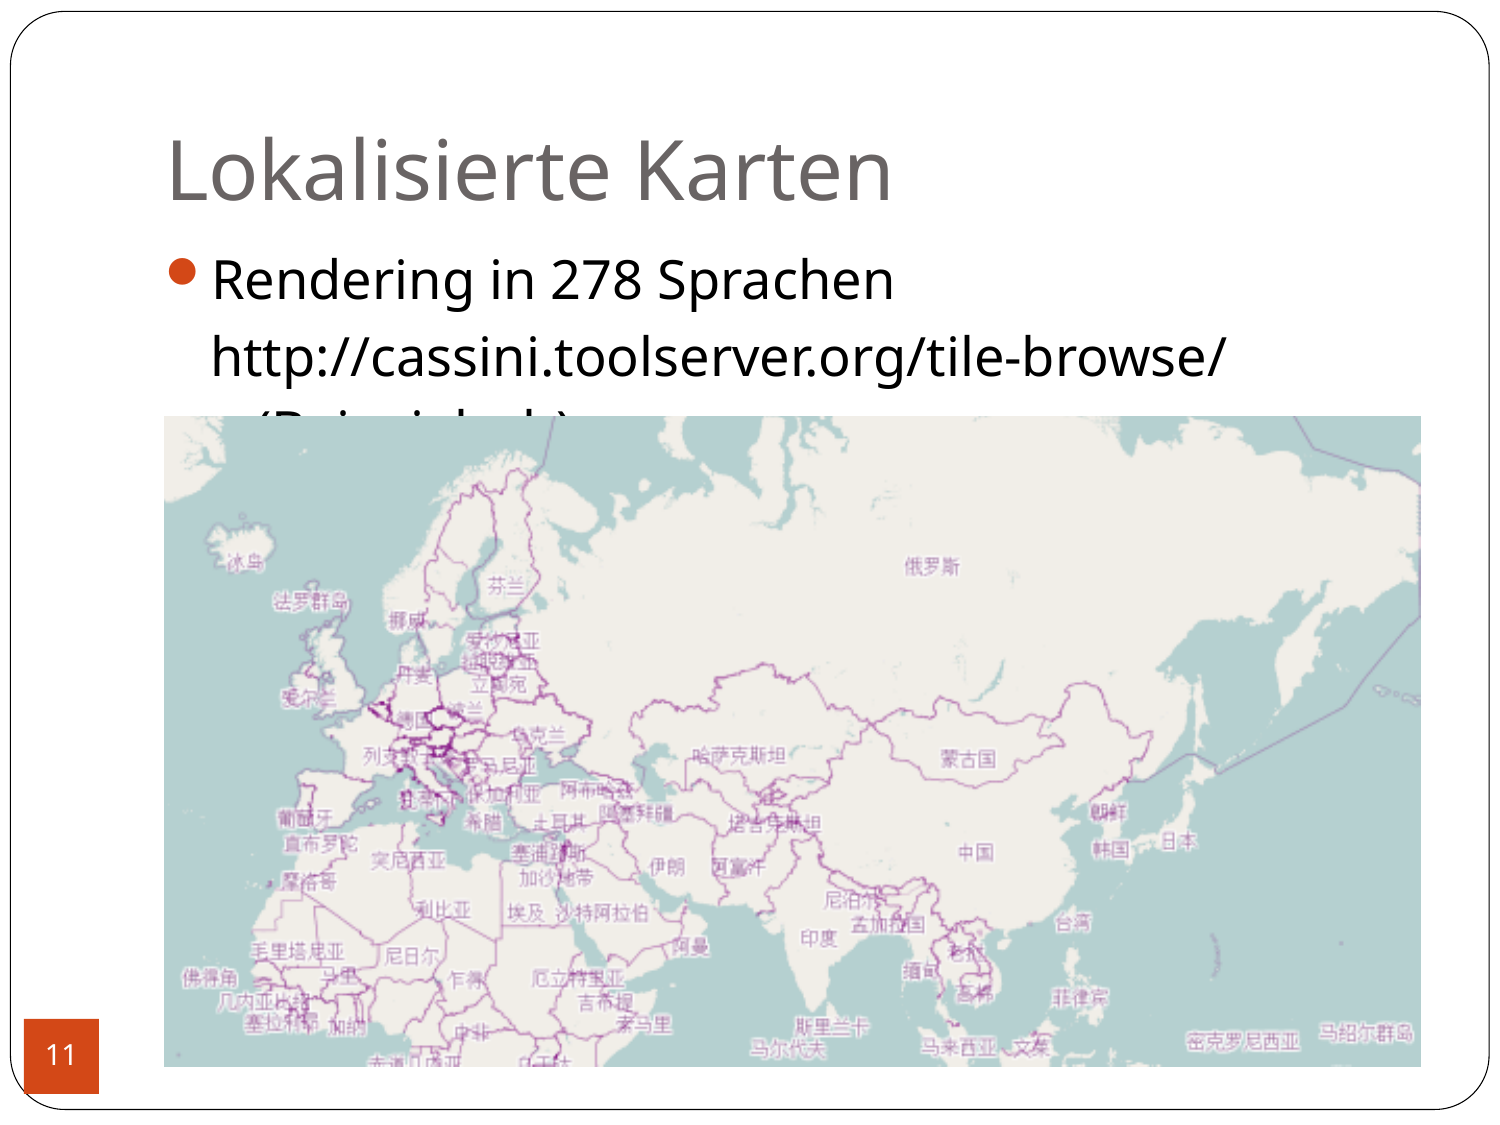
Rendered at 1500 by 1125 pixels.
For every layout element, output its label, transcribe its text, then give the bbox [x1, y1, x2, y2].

list Rendering in 278 Sprachen http://cassini.toolserver.org/tile-browse/ (Beispiel: zh) [150, 237, 1426, 988]
picture [164, 416, 1421, 1067]
text_box 11 [23, 1018, 99, 1094]
title Lokalisierte Karten [150, 45, 1426, 233]
